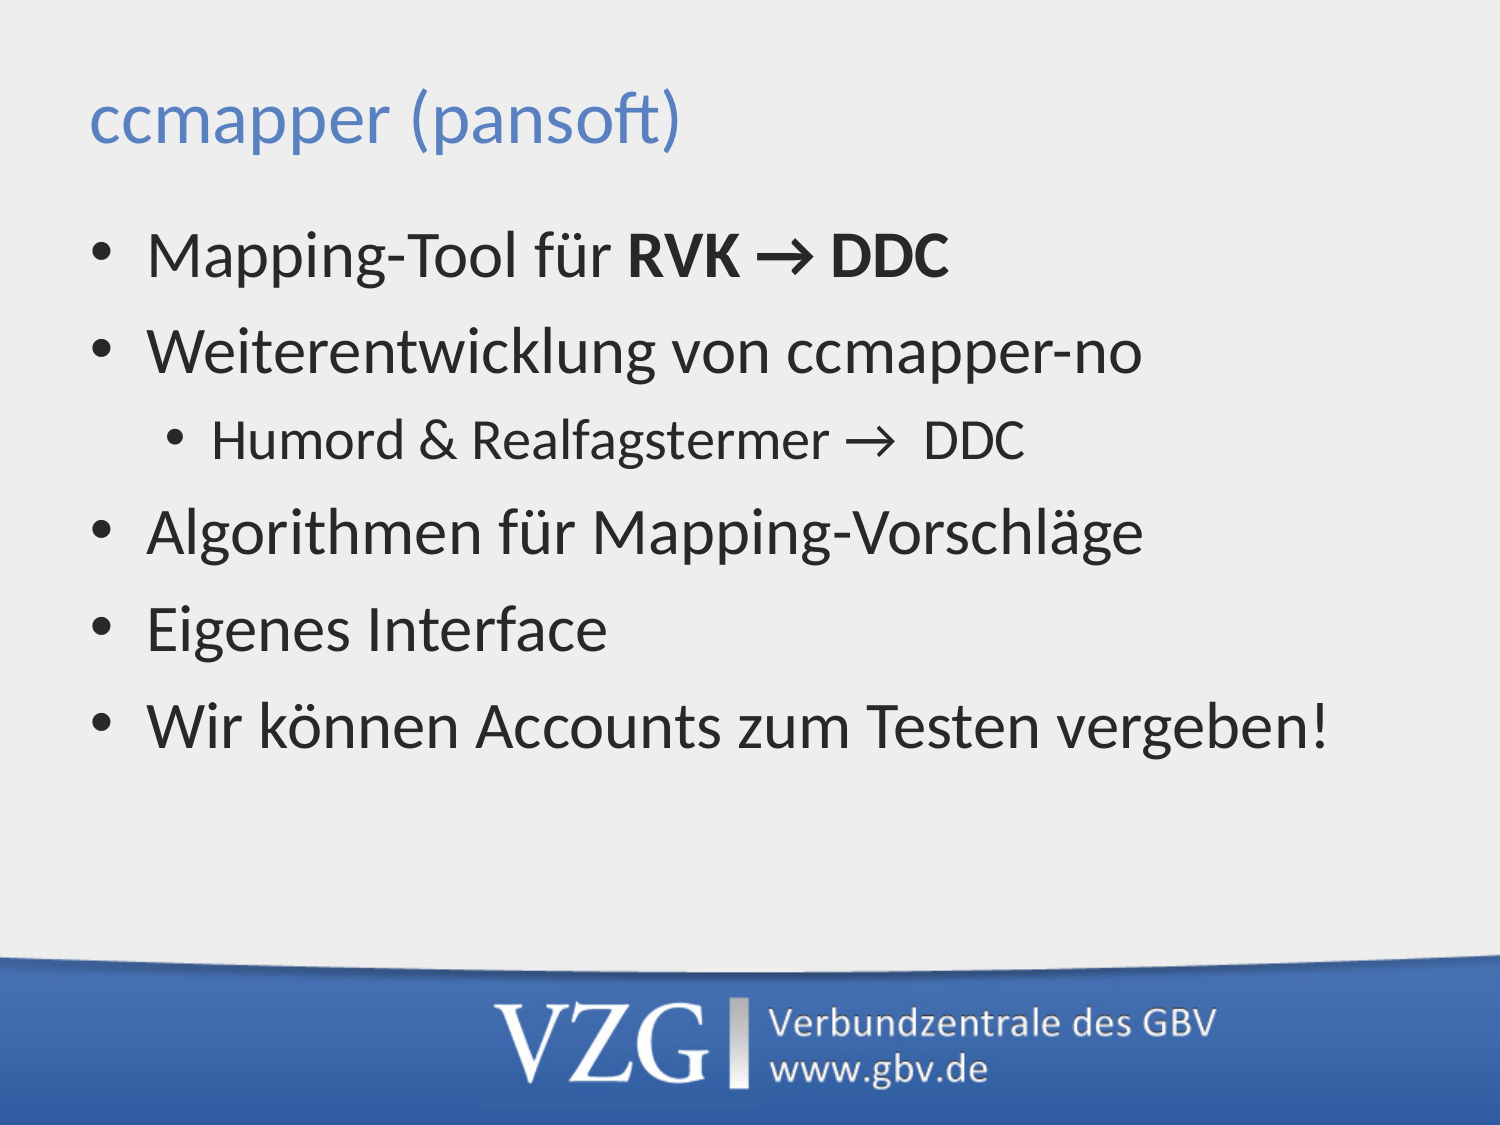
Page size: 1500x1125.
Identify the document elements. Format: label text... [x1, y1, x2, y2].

picture [0, 0, 1500, 1125]
list Mapping-Tool für RVK → DDC Weiterentwicklung von ccmapper-no Humord & Realfagstermer → DDC Algorithmen für Mapping-Vorschläge Eigenes Interface Wir können Accounts zum Testen vergeben! [75, 202, 1426, 886]
title ccmapper (pansoft) [75, 36, 1426, 192]
